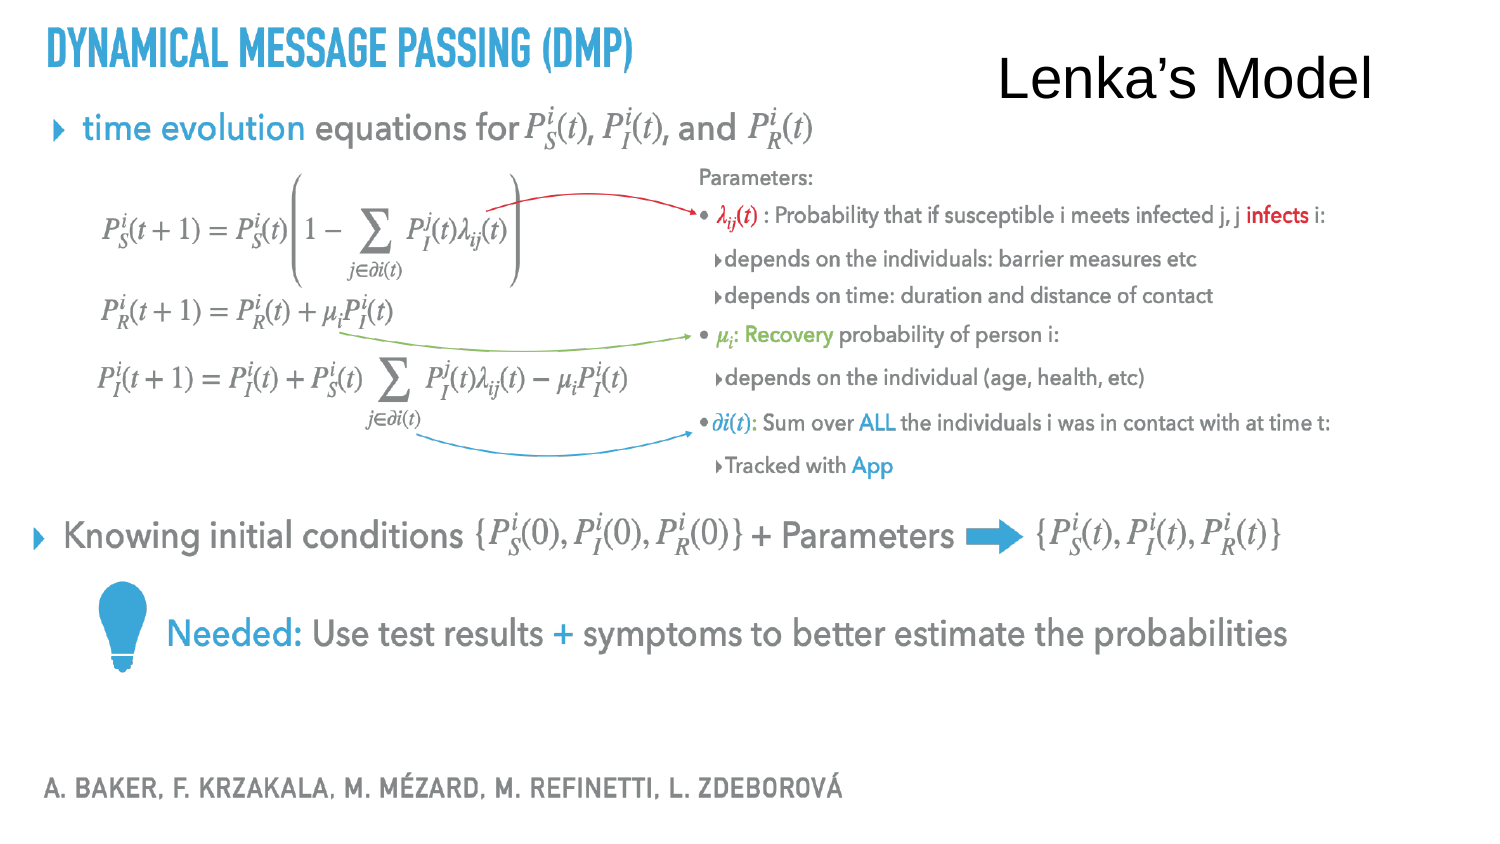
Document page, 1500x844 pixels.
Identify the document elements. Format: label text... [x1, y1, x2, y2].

picture [24, 24, 1475, 807]
text_box Lenka’s Model [982, 24, 1475, 143]
